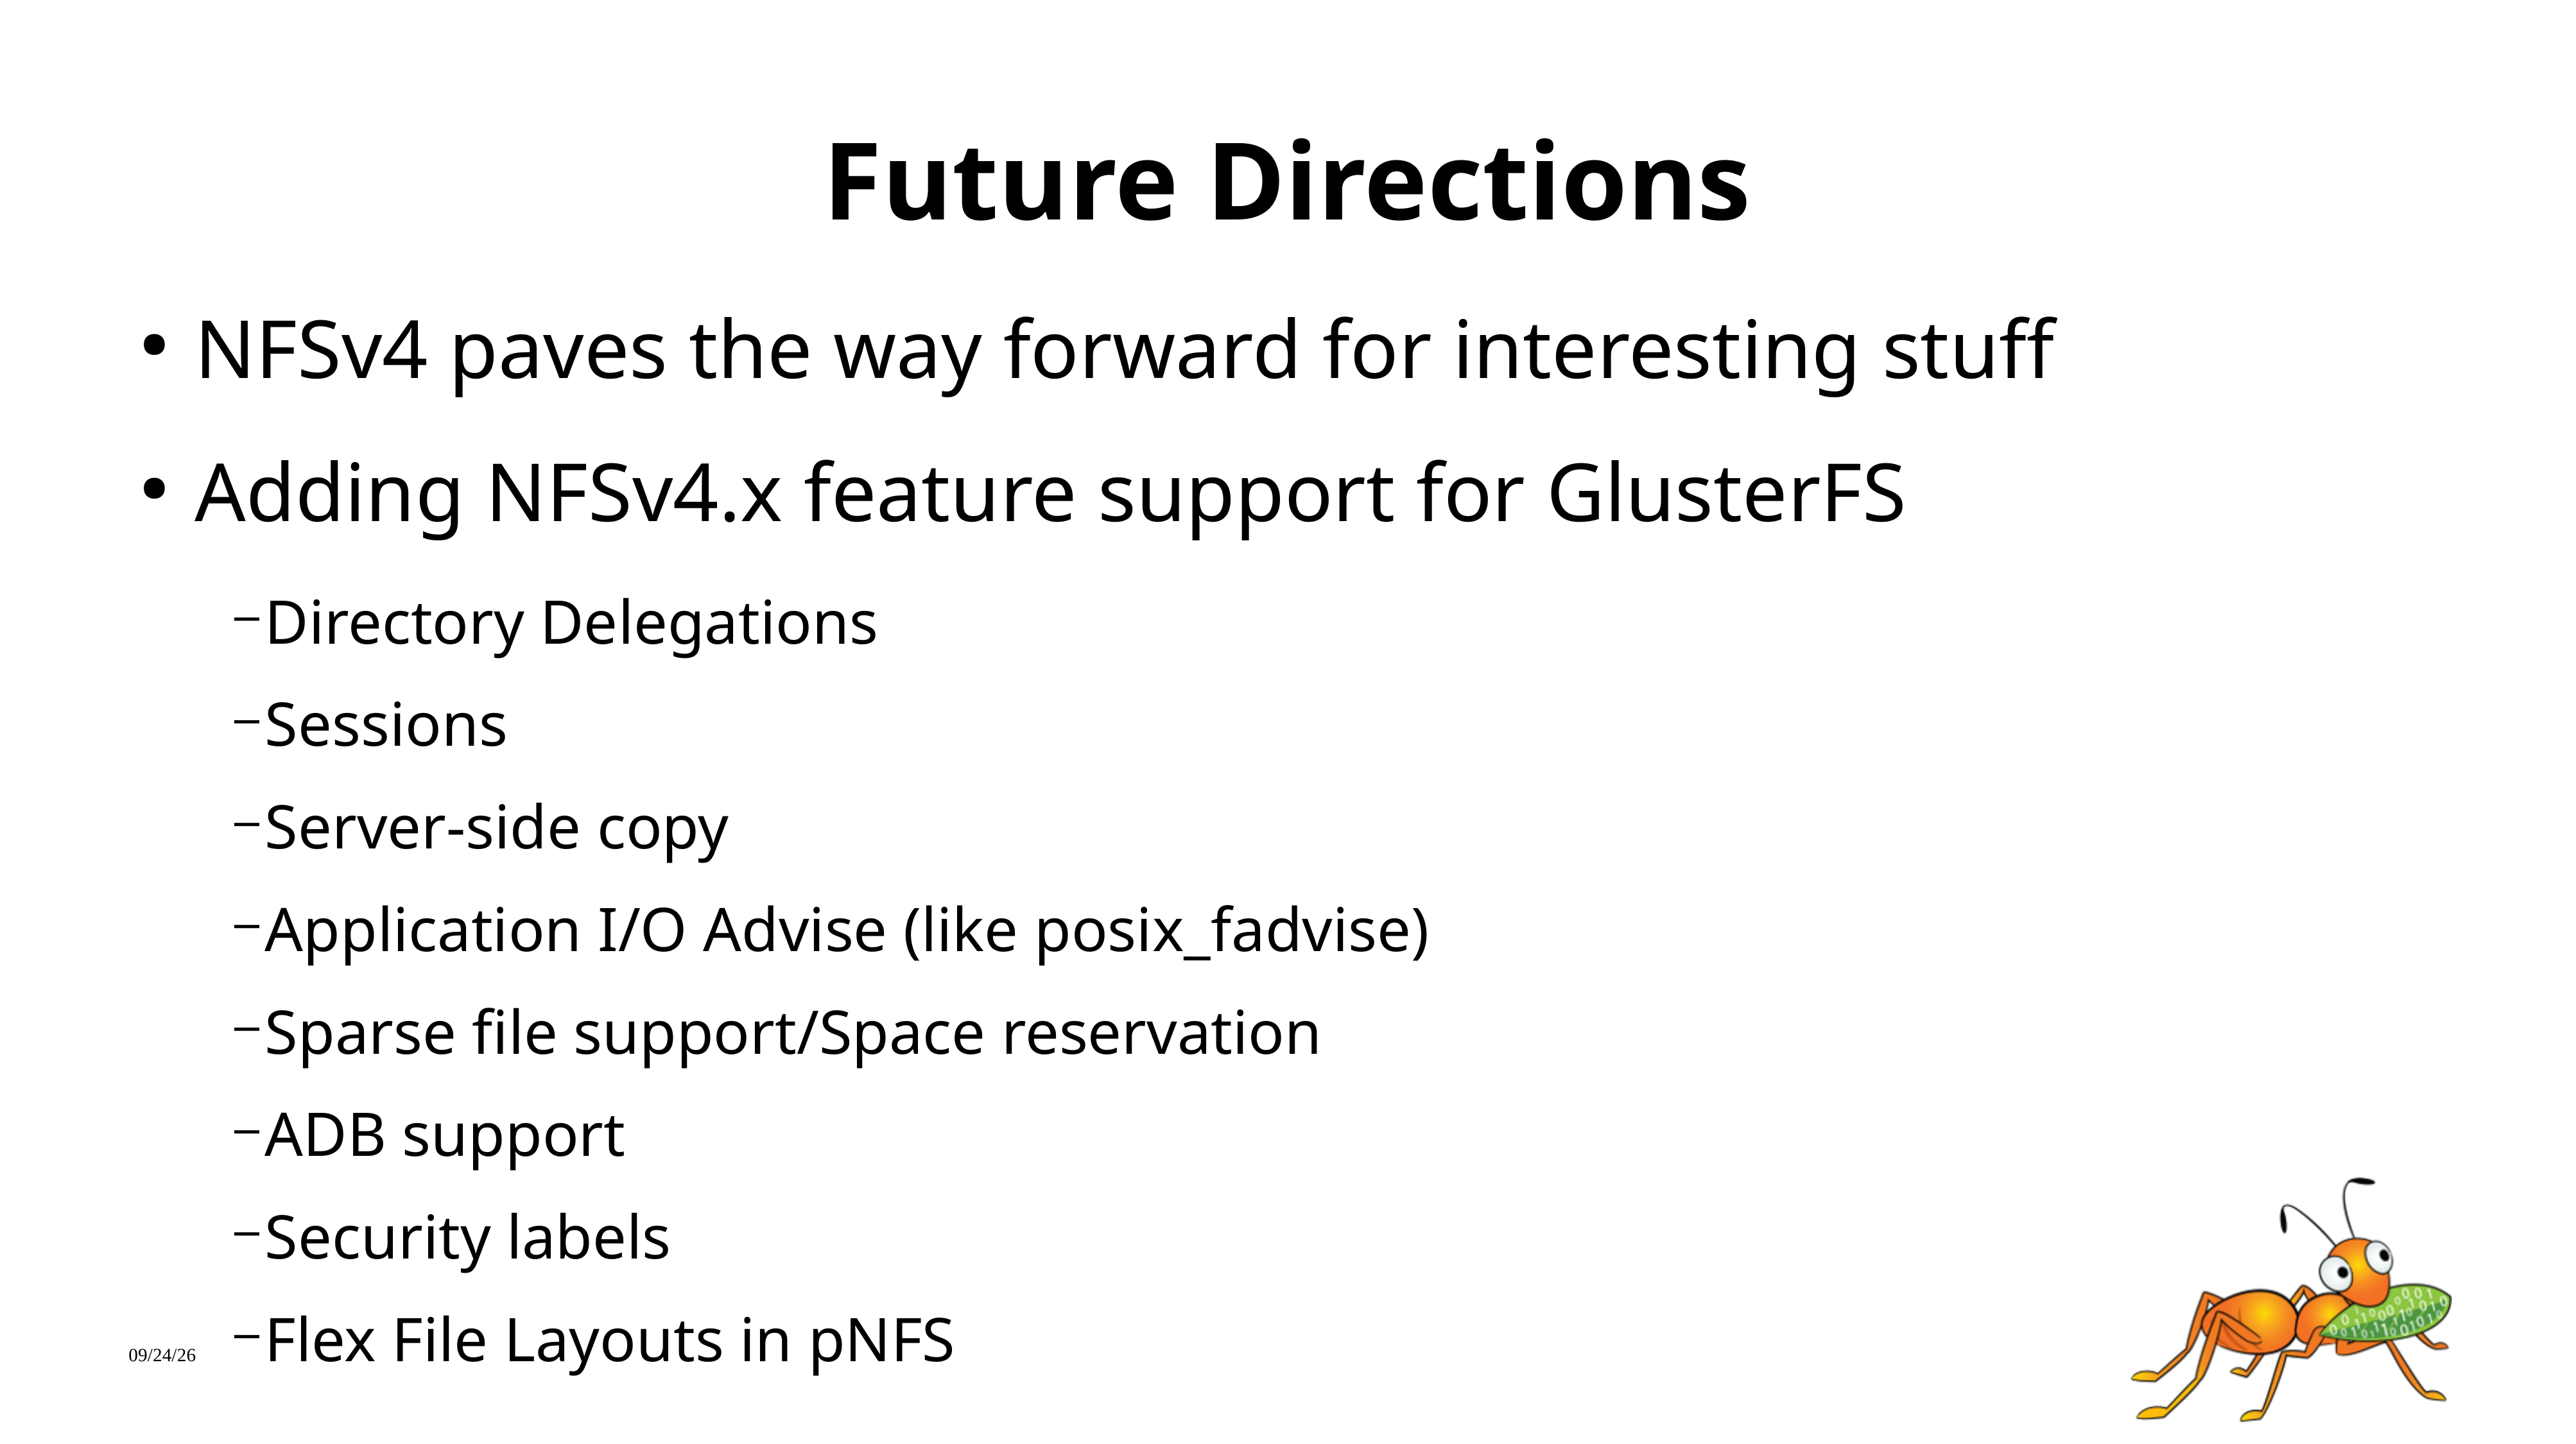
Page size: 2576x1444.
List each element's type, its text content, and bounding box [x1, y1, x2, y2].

list NFSv4 paves the way forward for interesting stuff Adding NFSv4.x feature support for GlusterFS Directory Delegations Sessions Server-side copy Application I/O Advise (like posix_fadvise) Sparse file support/Space reservation ADB support Security labels Flex File Layouts in pNFS [128, 292, 2447, 1130]
title Future Directions [128, 57, 2447, 292]
picture [2127, 1175, 2456, 1425]
